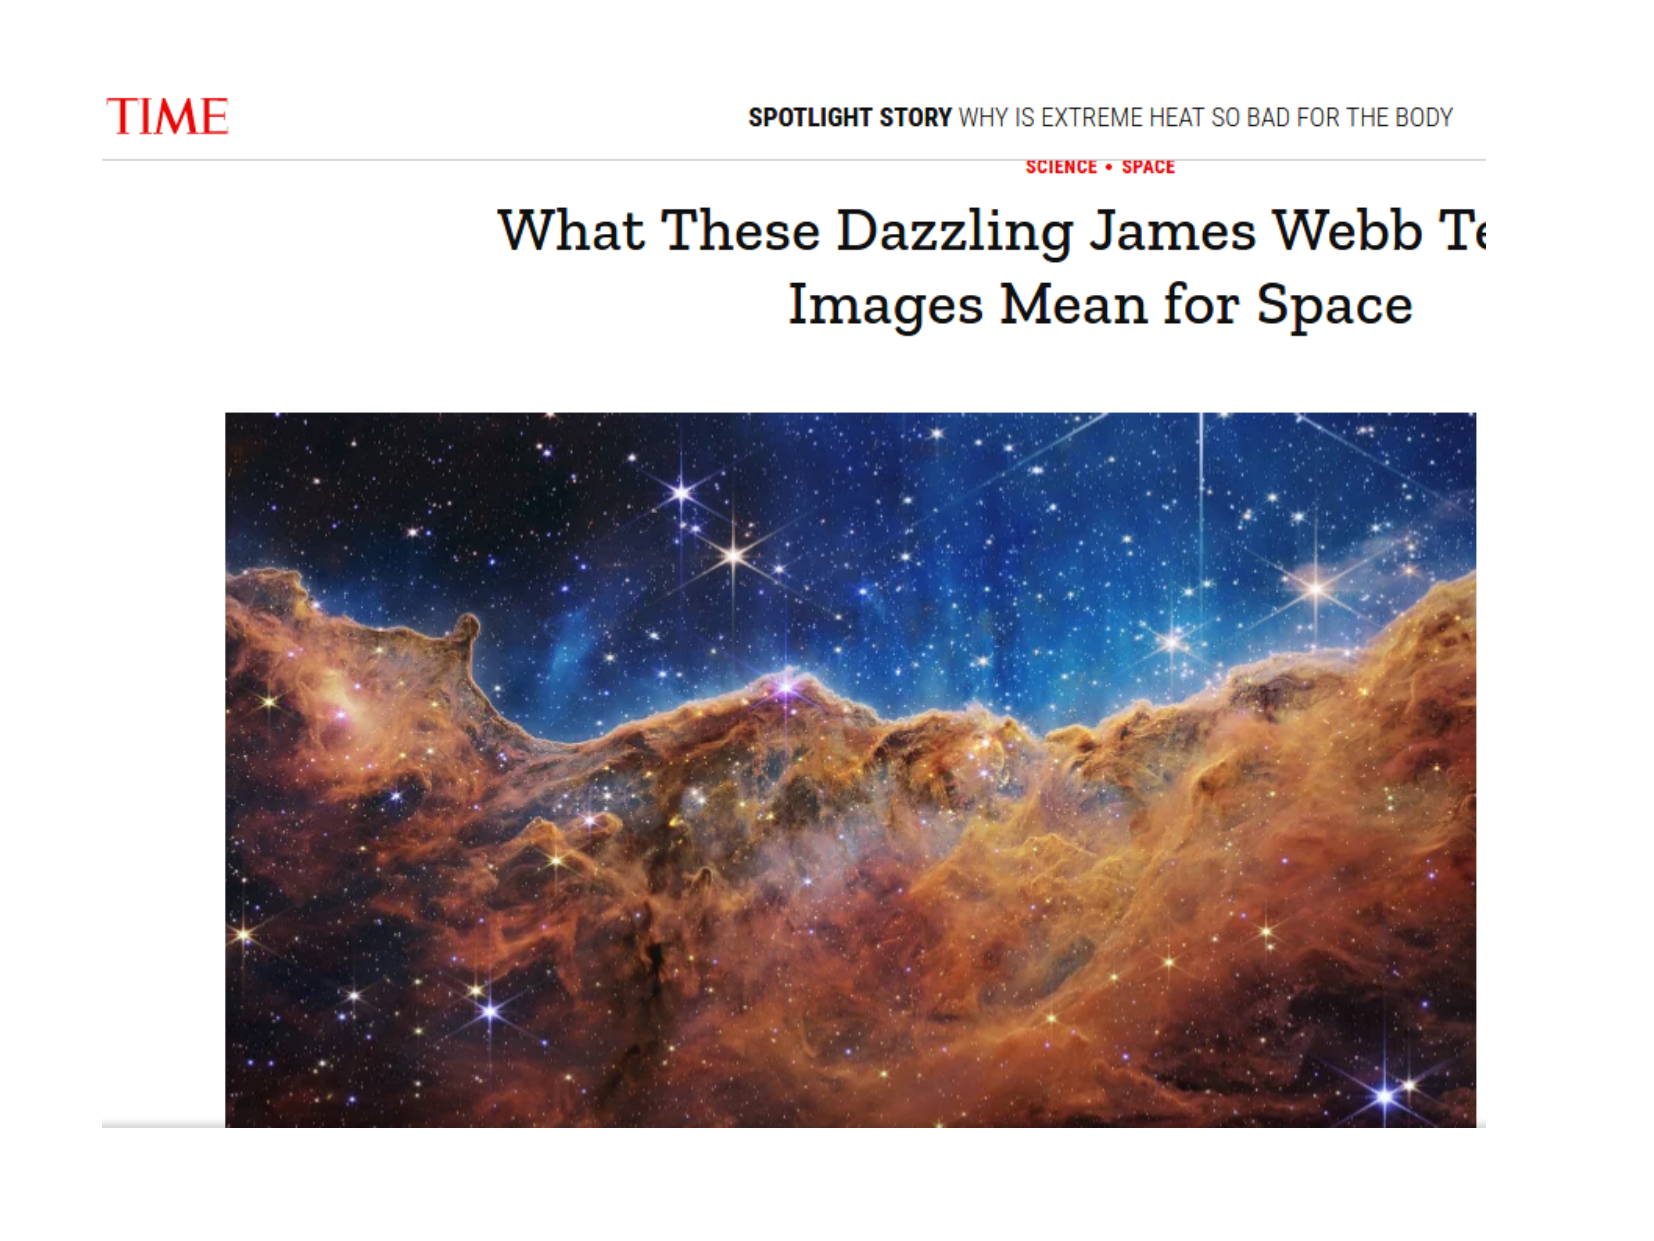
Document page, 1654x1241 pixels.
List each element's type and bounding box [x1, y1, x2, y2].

picture [102, 89, 1486, 1128]
